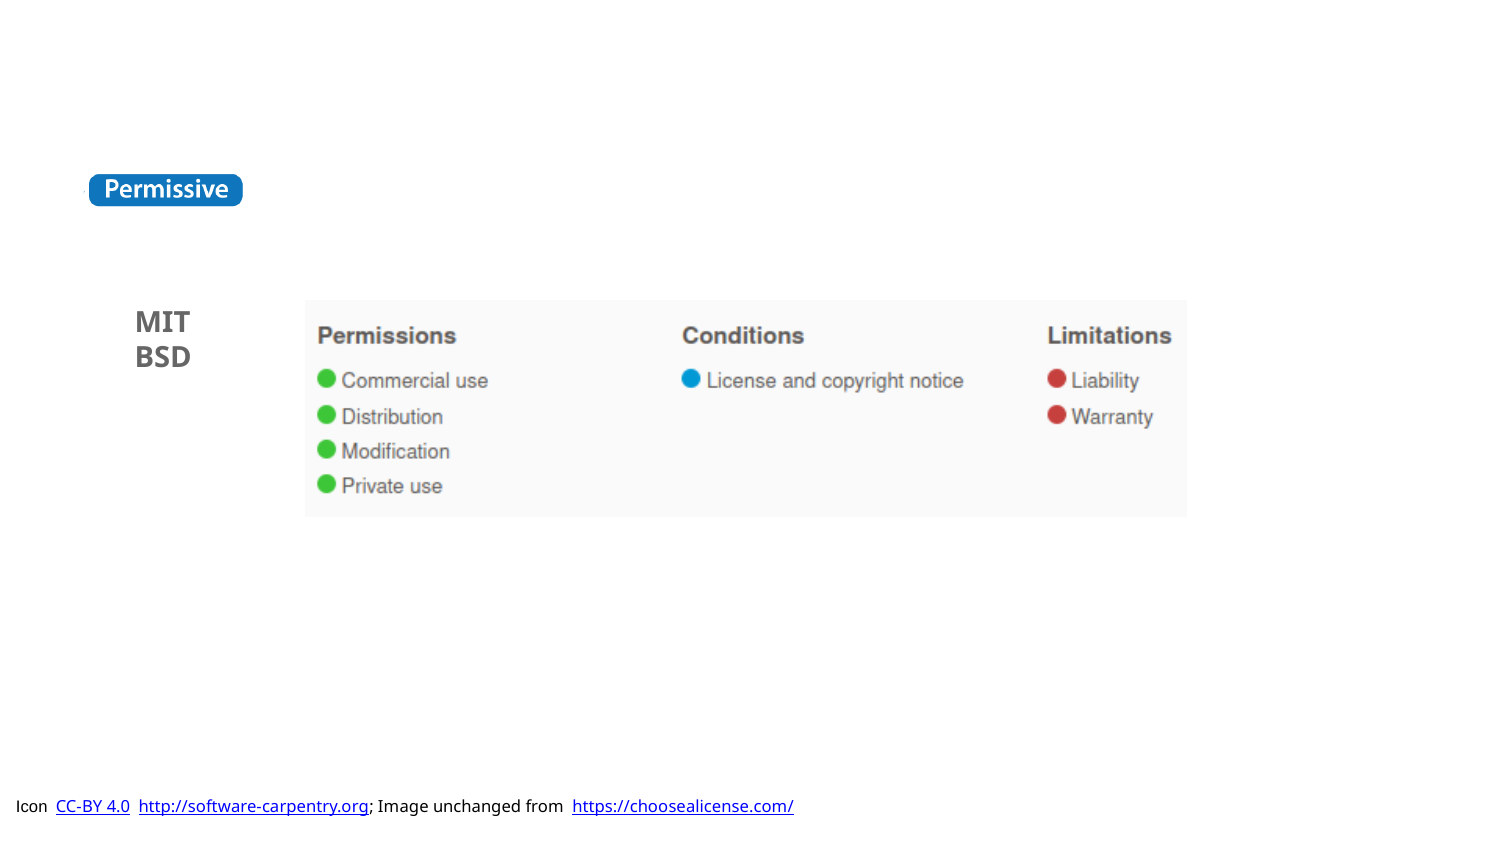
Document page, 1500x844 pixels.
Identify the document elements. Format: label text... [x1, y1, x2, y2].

text_box Icon CC-BY 4.0 http://software-carpentry.org; Image unchanged from https://choosealicense.com/ [4, 777, 1076, 829]
picture [83, 161, 247, 230]
text_box MIT BSD [119, 288, 646, 388]
picture [305, 300, 1187, 517]
